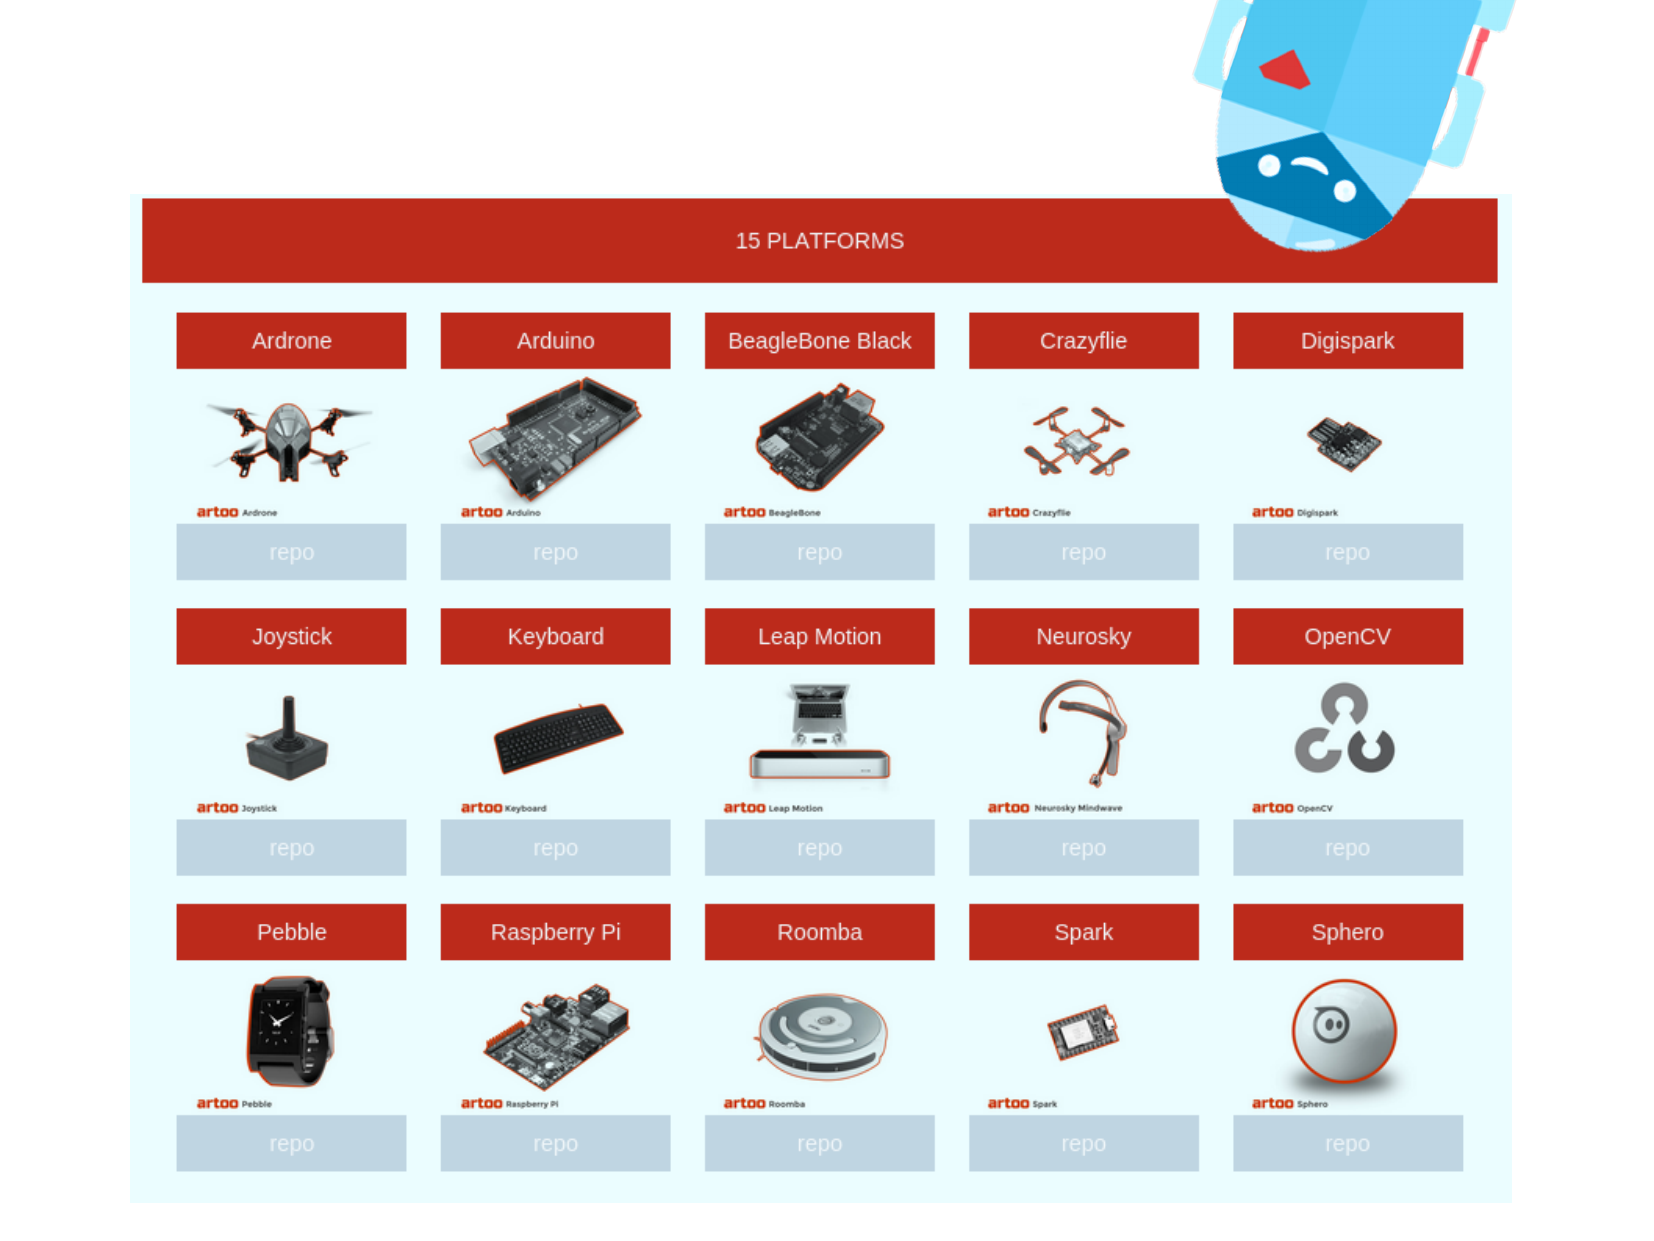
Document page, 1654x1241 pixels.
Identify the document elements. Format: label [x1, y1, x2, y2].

picture [130, 0, 1536, 1203]
